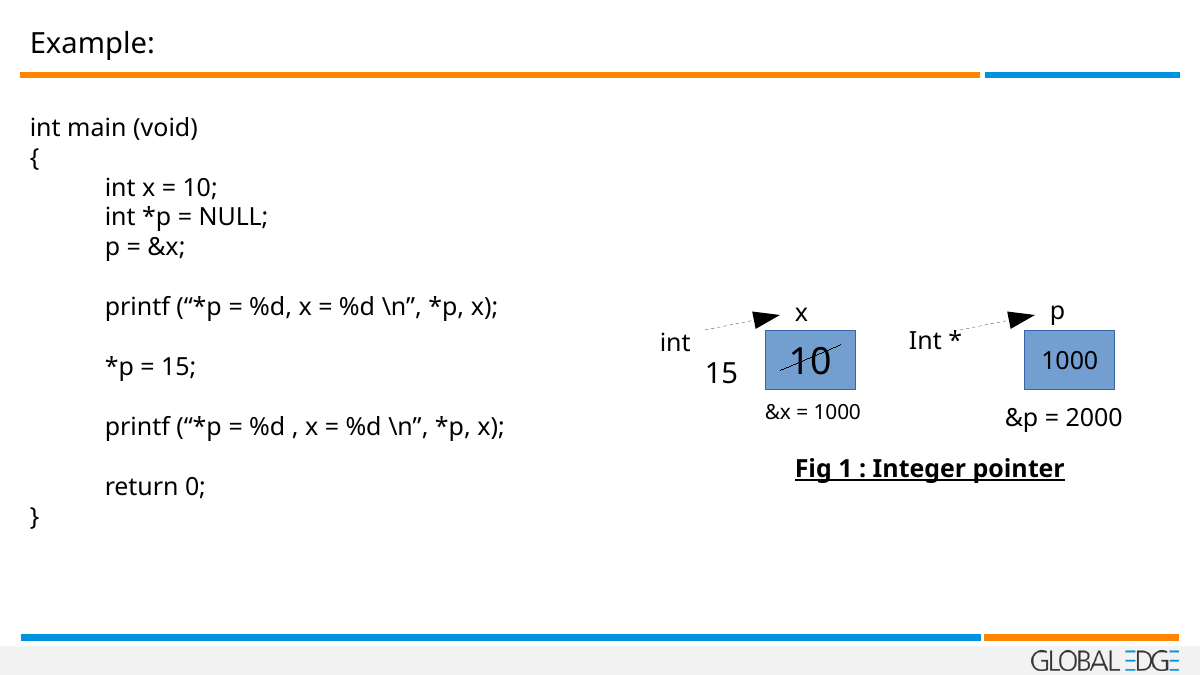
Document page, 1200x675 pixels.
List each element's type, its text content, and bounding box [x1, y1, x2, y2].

picture [1031, 650, 1179, 671]
text_box p [1035, 285, 1096, 330]
text_box int main (void) { int x = 10; int *p = NULL; p = &x; printf (“*p = %d, x = %d \n”, *p, x); *p = 15; printf (“*p = %d , x = %d \n”, *p, x); return 0; } [15, 103, 690, 466]
text_box Int * [894, 314, 1006, 386]
text_box 1000 [1024, 330, 1115, 390]
text_box &x = 1000 [750, 389, 916, 444]
text_box 15 [690, 344, 766, 395]
text_box x [780, 287, 871, 332]
text_box int [690, 317, 721, 344]
text_box &p = 2000 [990, 392, 1186, 437]
text_box 10 [765, 330, 856, 389]
text_box Fig 1 : Integer pointer [780, 443, 1156, 488]
text_box Example: [15, 14, 1111, 65]
